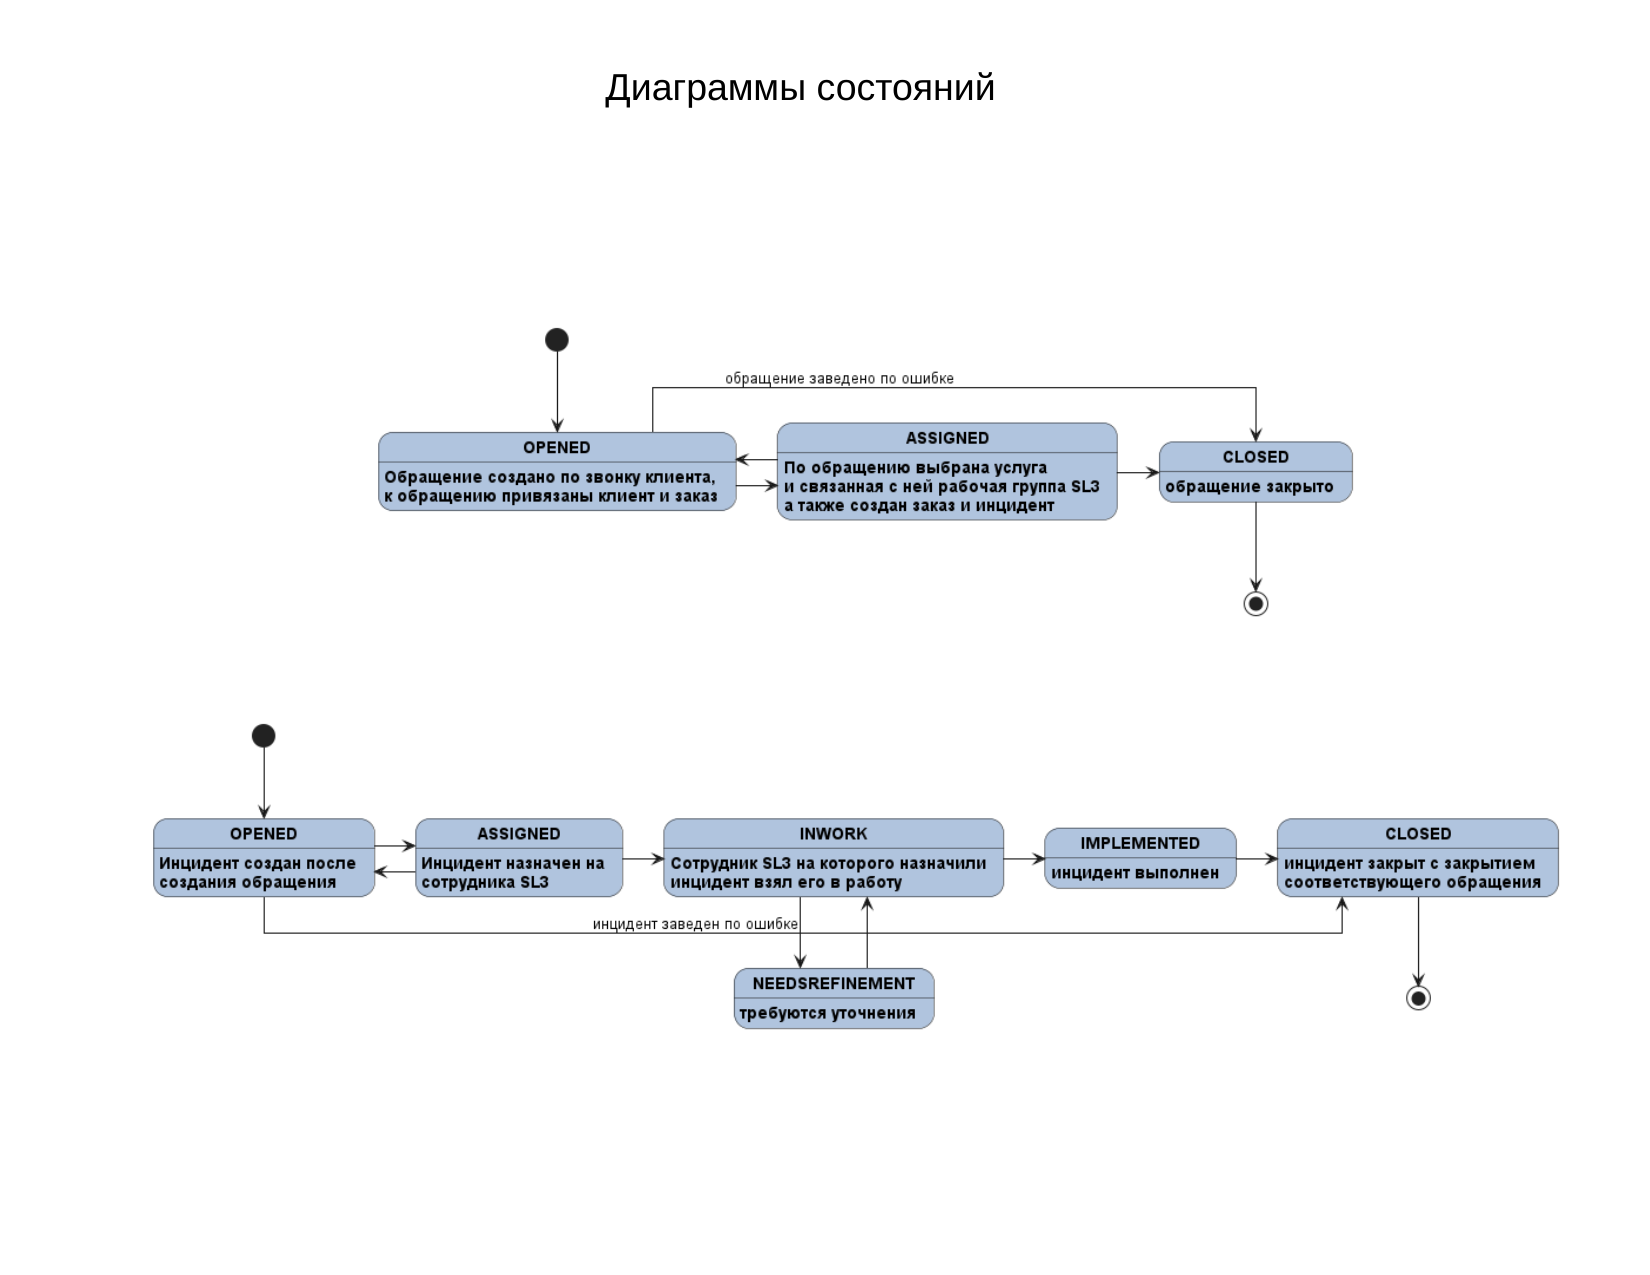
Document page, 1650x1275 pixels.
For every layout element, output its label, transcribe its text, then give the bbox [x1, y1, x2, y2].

picture [145, 717, 1565, 1034]
picture [370, 321, 1359, 621]
text_box <slide-name> [590, 59, 1418, 116]
